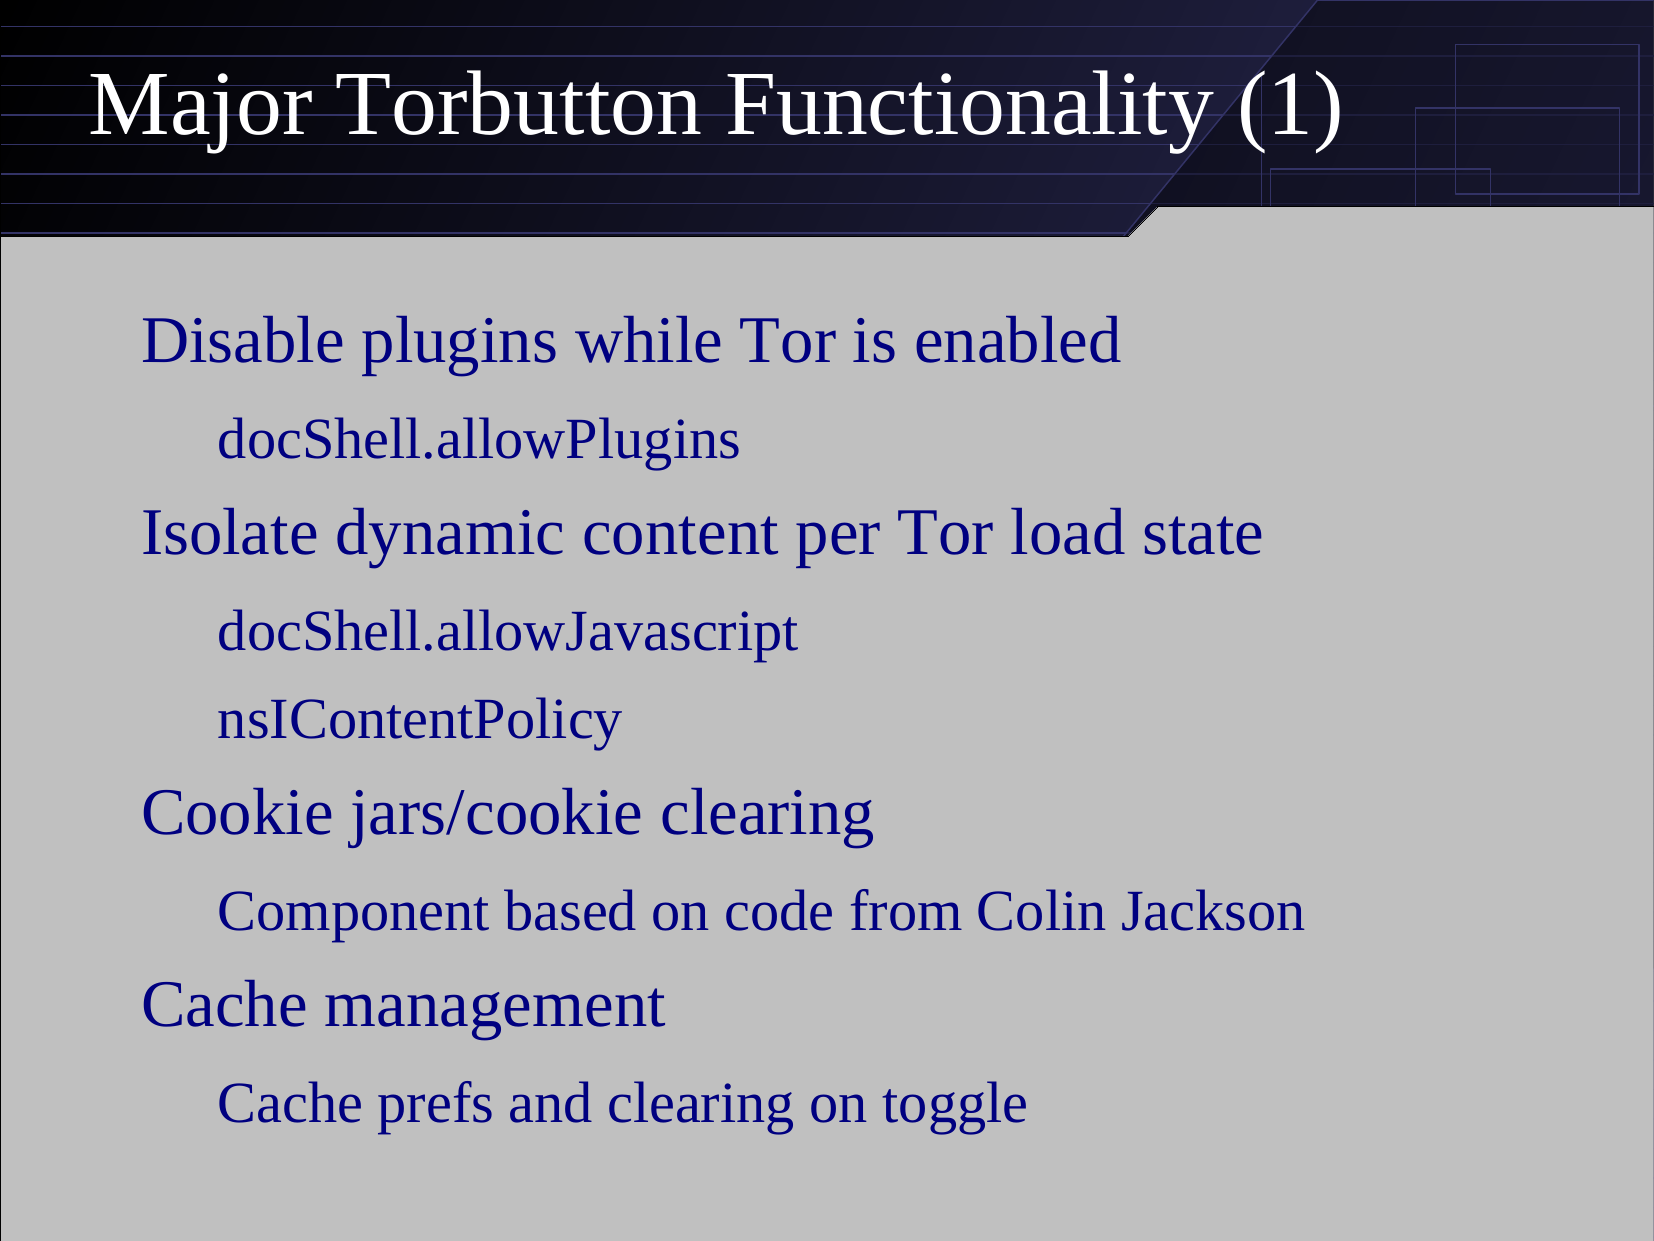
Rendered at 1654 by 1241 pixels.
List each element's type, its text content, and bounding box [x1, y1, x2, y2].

title Major Torbutton Functionality (1) [88, 0, 1501, 208]
list Disable plugins while Tor is enabled docShell.allowPlugins Isolate dynamic content per Tor load state docShell.allowJavascript nsIContentPolicy Cookie jars/cookie clearing Component based on code from Colin Jackson Cache management Cache prefs and clearing on toggle [123, 303, 1536, 1135]
